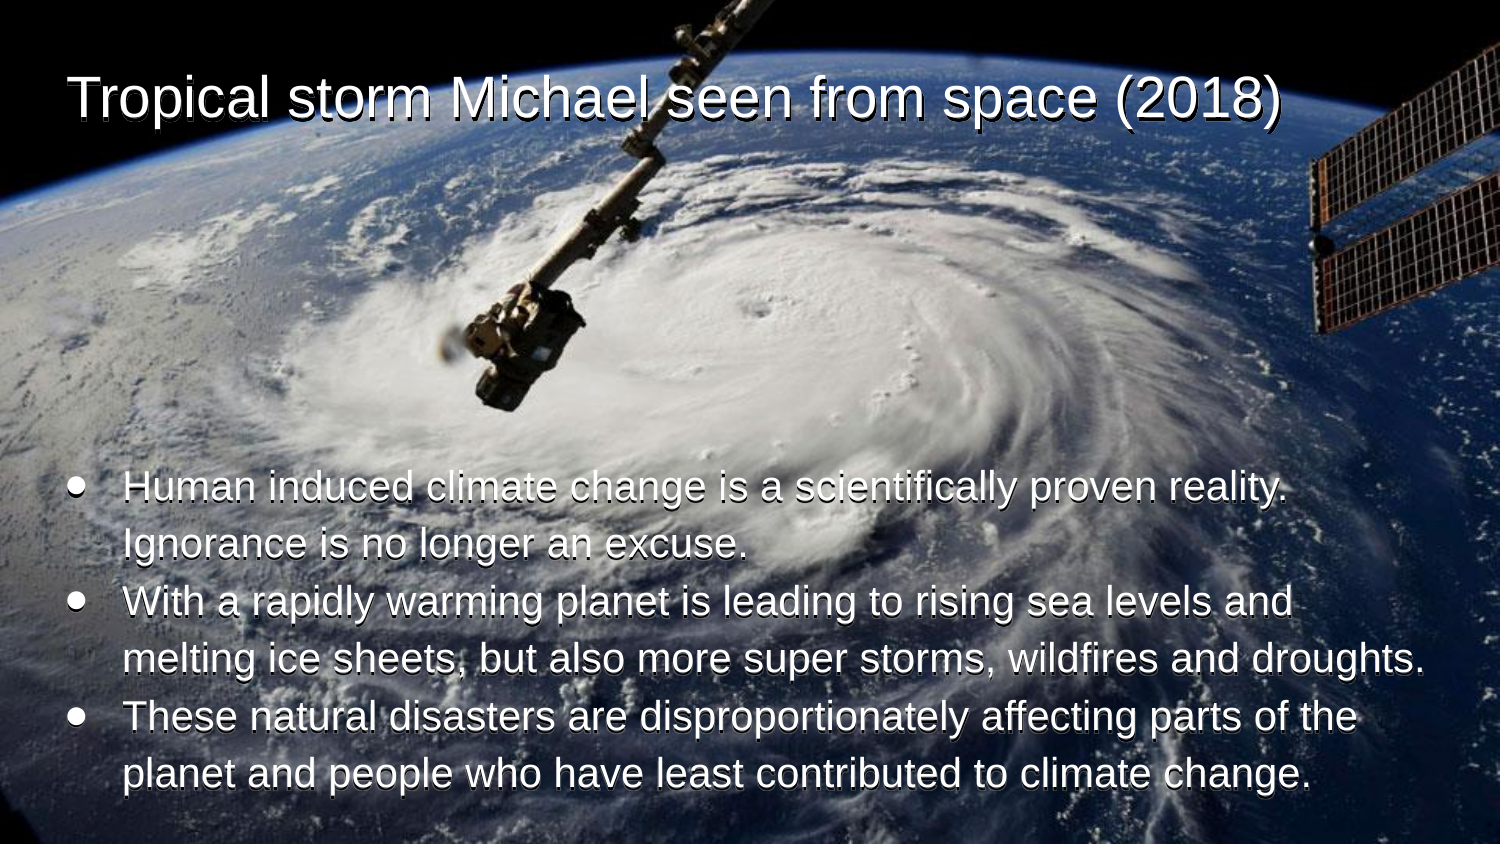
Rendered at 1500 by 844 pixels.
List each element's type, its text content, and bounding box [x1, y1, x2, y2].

list Human induced climate change is a scientifically proven reality. Ignorance is no longer an excuse. With a rapidly warming planet is leading to rising sea levels and melting ice sheets, but also more super storms, wildfires and droughts. These natural disasters are disproportionately affecting parts of the planet and people who have least contributed to climate change. [32, 436, 1449, 830]
title Tropical storm Michael seen from space (2018) [51, 44, 1449, 139]
picture [0, 0, 1500, 844]
